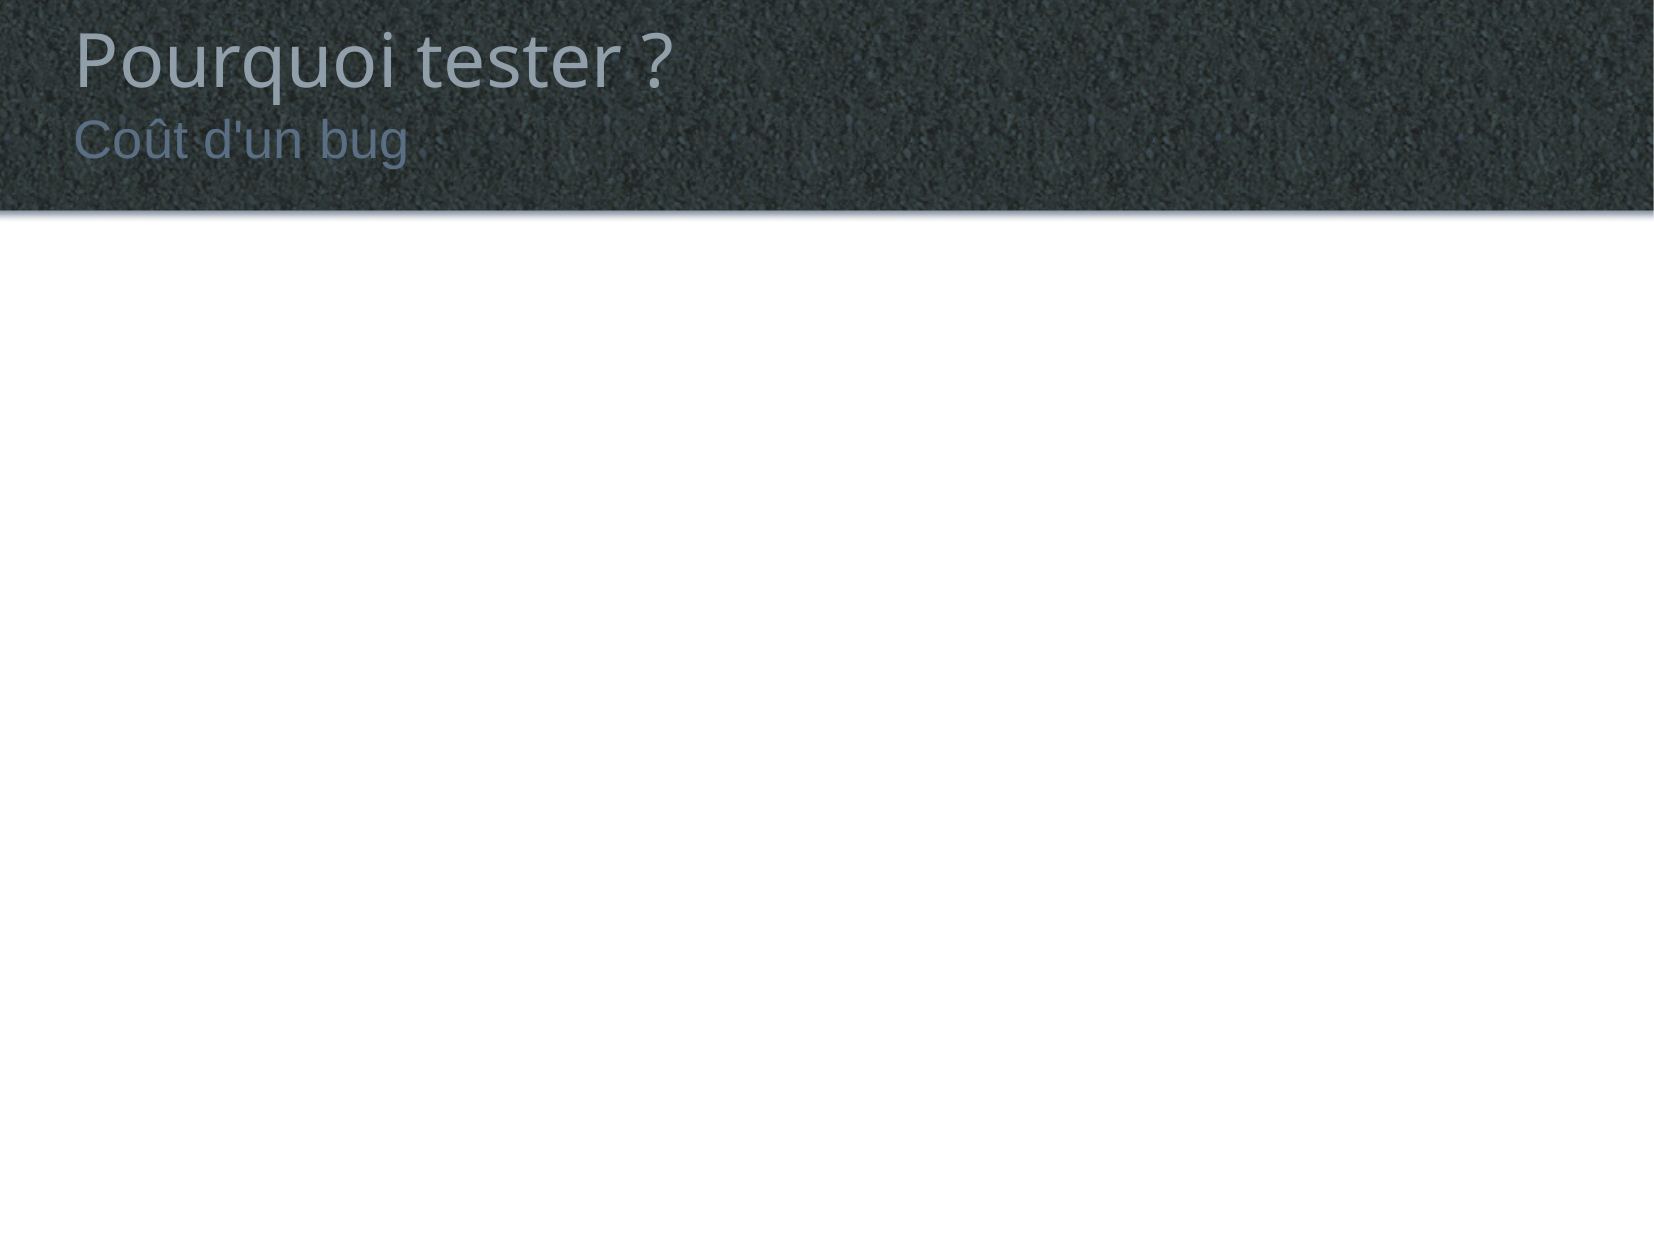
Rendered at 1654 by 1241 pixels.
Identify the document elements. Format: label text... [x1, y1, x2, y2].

text_box Pourquoi tester ? Coût d'un bug [59, 0, 1554, 182]
picture [0, 0, 1654, 1241]
